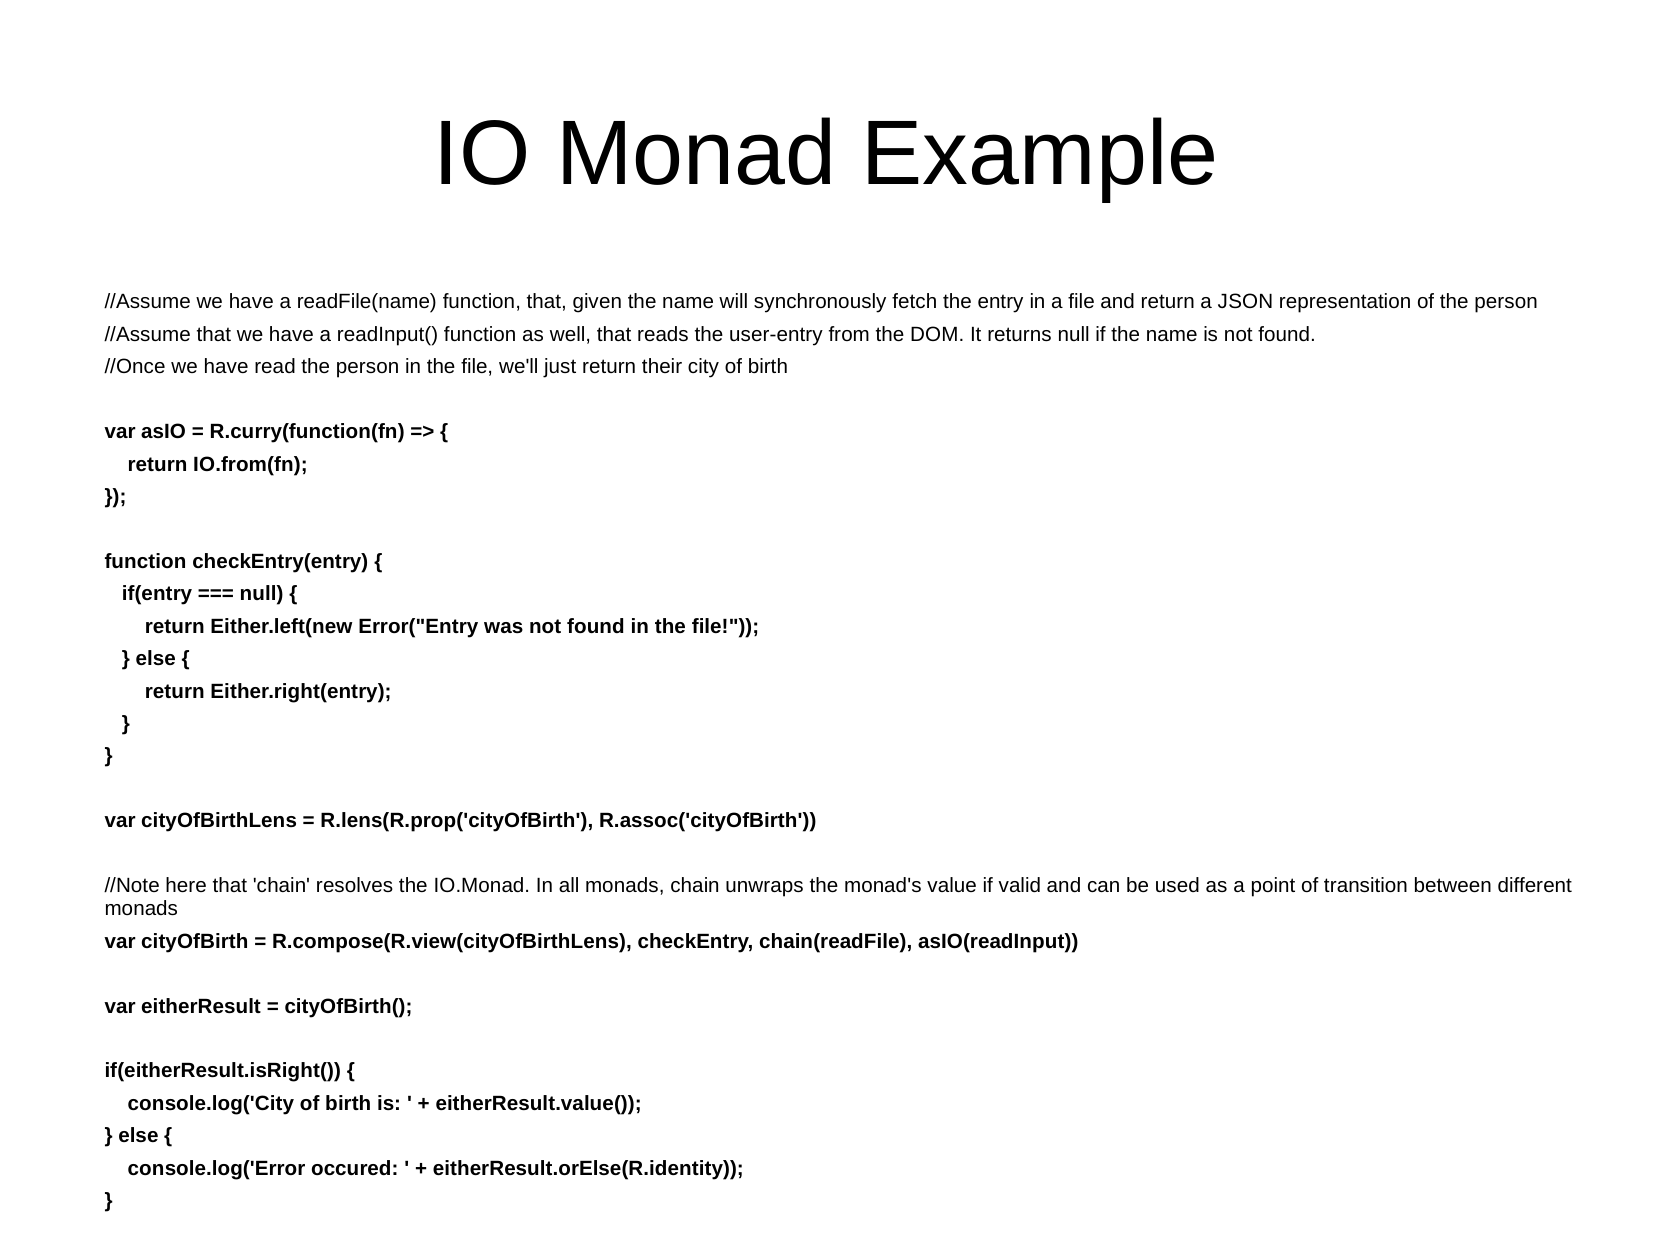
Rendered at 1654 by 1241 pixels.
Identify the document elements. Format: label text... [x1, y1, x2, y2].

title IO Monad Example [82, 49, 1571, 257]
list //Assume we have a readFile(name) function, that, given the name will synchronously fetch the entry in a file and return a JSON representation of the person //Assume that we have a readInput() function as well, that reads the user-entry from the DOM. It returns null if the name is not found. //Once we have read the person in the file, we'll just return their city of birth var asIO = R.curry(function(fn) => { return IO.from(fn); }); function checkEntry(entry) { if(entry === null) { return Either.left(new Error("Entry was not found in the file!")); } else { return Either.right(entry); } } var cityOfBirthLens = R.lens(R.prop('cityOfBirth'), R.assoc('cityOfBirth')) //Note here that 'chain' resolves the IO.Monad. In all monads, chain unwraps the monad's value if valid and can be used as a point of transition between different monads var cityOfBirth = R.compose(R.view(cityOfBirthLens), checkEntry, chain(readFile), asIO(readInput)) var eitherResult = cityOfBirth(); if(eitherResult.isRight()) { console.log('City of birth is: ' + eitherResult.value()); } else { console.log('Error occured: ' + eitherResult.orElse(R.identity)); } [82, 290, 1630, 1217]
